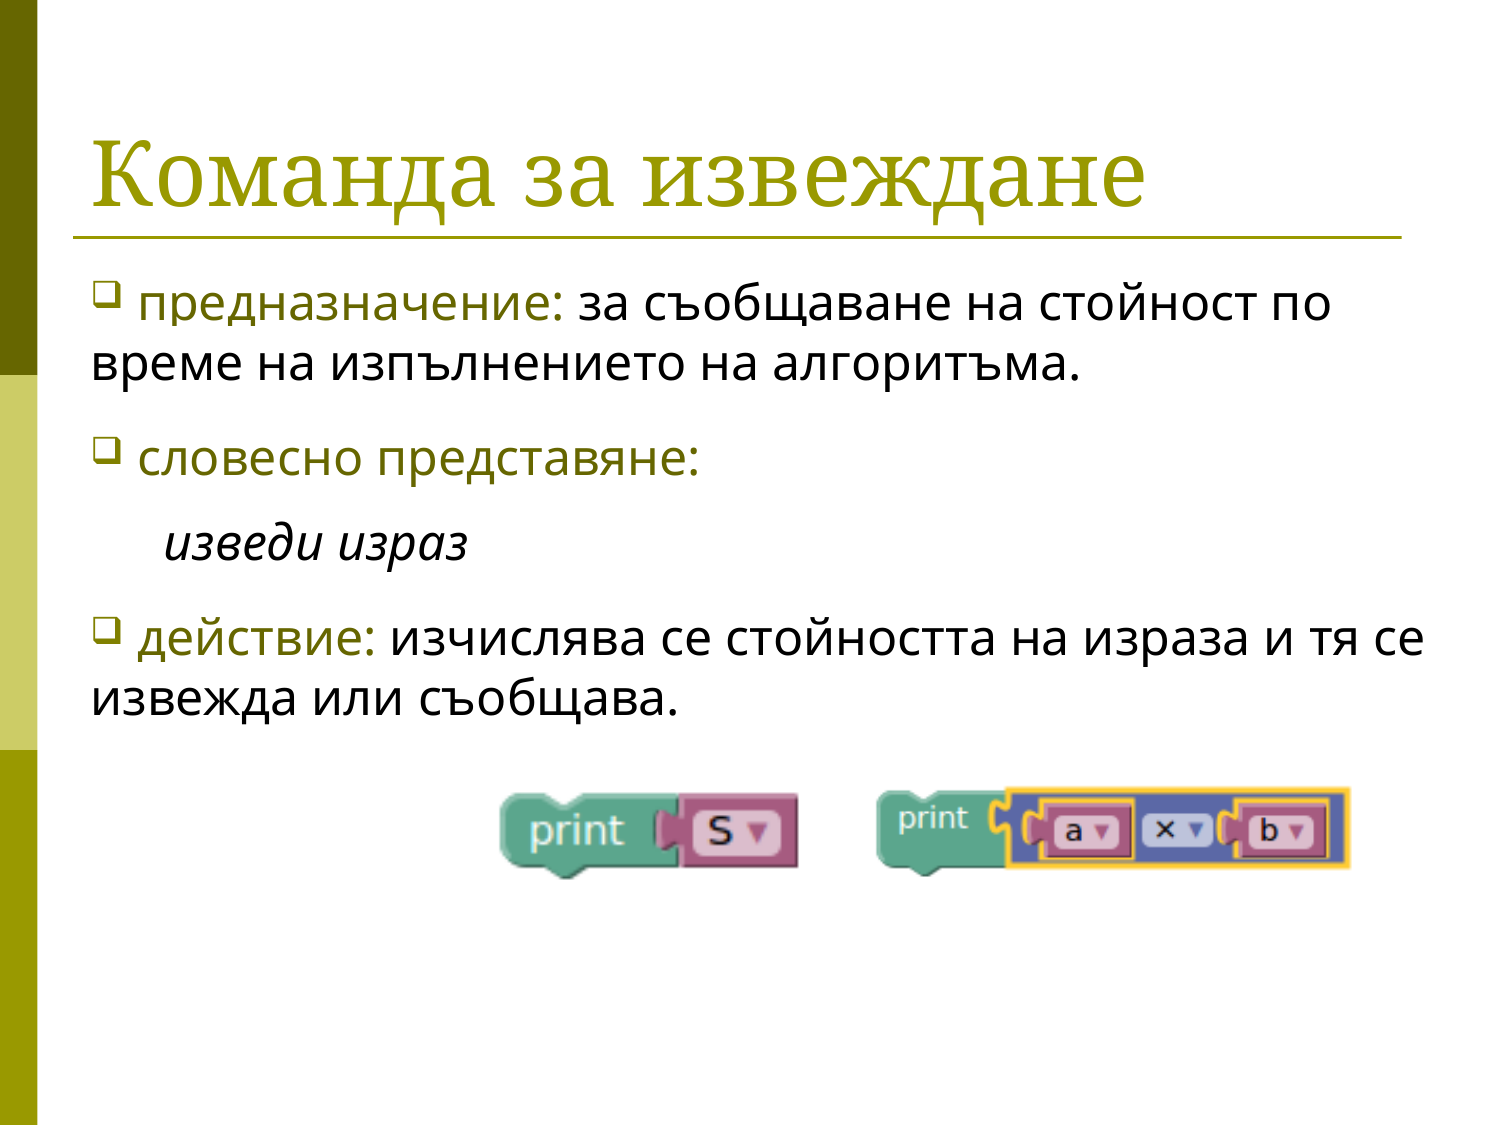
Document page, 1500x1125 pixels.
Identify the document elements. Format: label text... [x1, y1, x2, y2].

picture [478, 774, 833, 901]
picture [856, 770, 1377, 900]
title Команда за извеждане [75, 0, 1500, 233]
list предназначение: за съобщаване на стойност по време на изпълнението на алгоритъма. словесно представяне: изведи израз действие: изчислява се стойността на израза и тя се извежда или съобщава. [75, 262, 1500, 1063]
